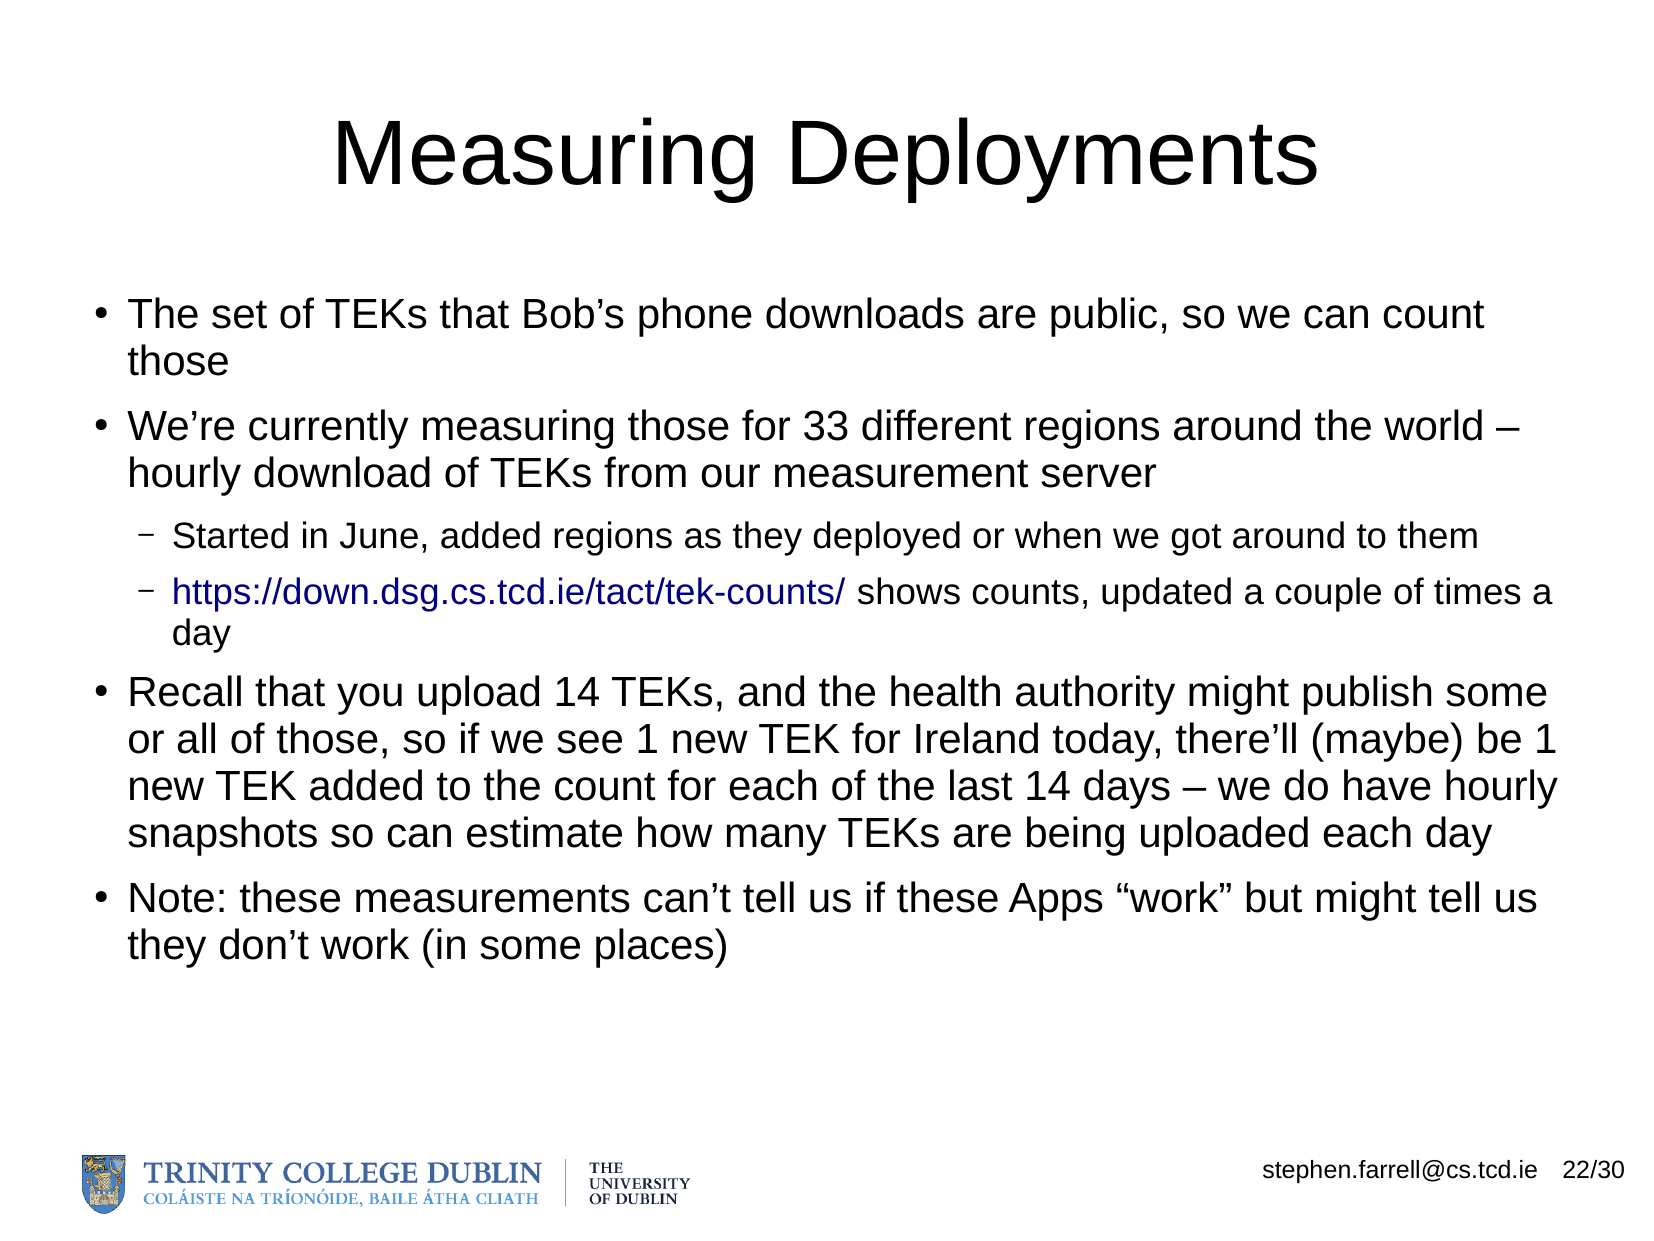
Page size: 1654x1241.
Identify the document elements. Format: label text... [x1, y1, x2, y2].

list The set of TEKs that Bob’s phone downloads are public, so we can count those We’re currently measuring those for 33 different regions around the world – hourly download of TEKs from our measurement server Started in June, added regions as they deployed or when we got around to them https://down.dsg.cs.tcd.ie/tact/tek-counts/ shows counts, updated a couple of times a day Recall that you upload 14 TEKs, and the health authority might publish some or all of those, so if we see 1 new TEK for Ireland today, there’ll (maybe) be 1 new TEK added to the count for each of the last 14 days – we do have hourly snapshots so can estimate how many TEKs are being uploaded each day Note: these measurements can’t tell us if these Apps “work” but might tell us they don’t work (in some places) [82, 290, 1571, 1010]
title Measuring Deployments [82, 49, 1571, 257]
picture [82, 1155, 694, 1214]
